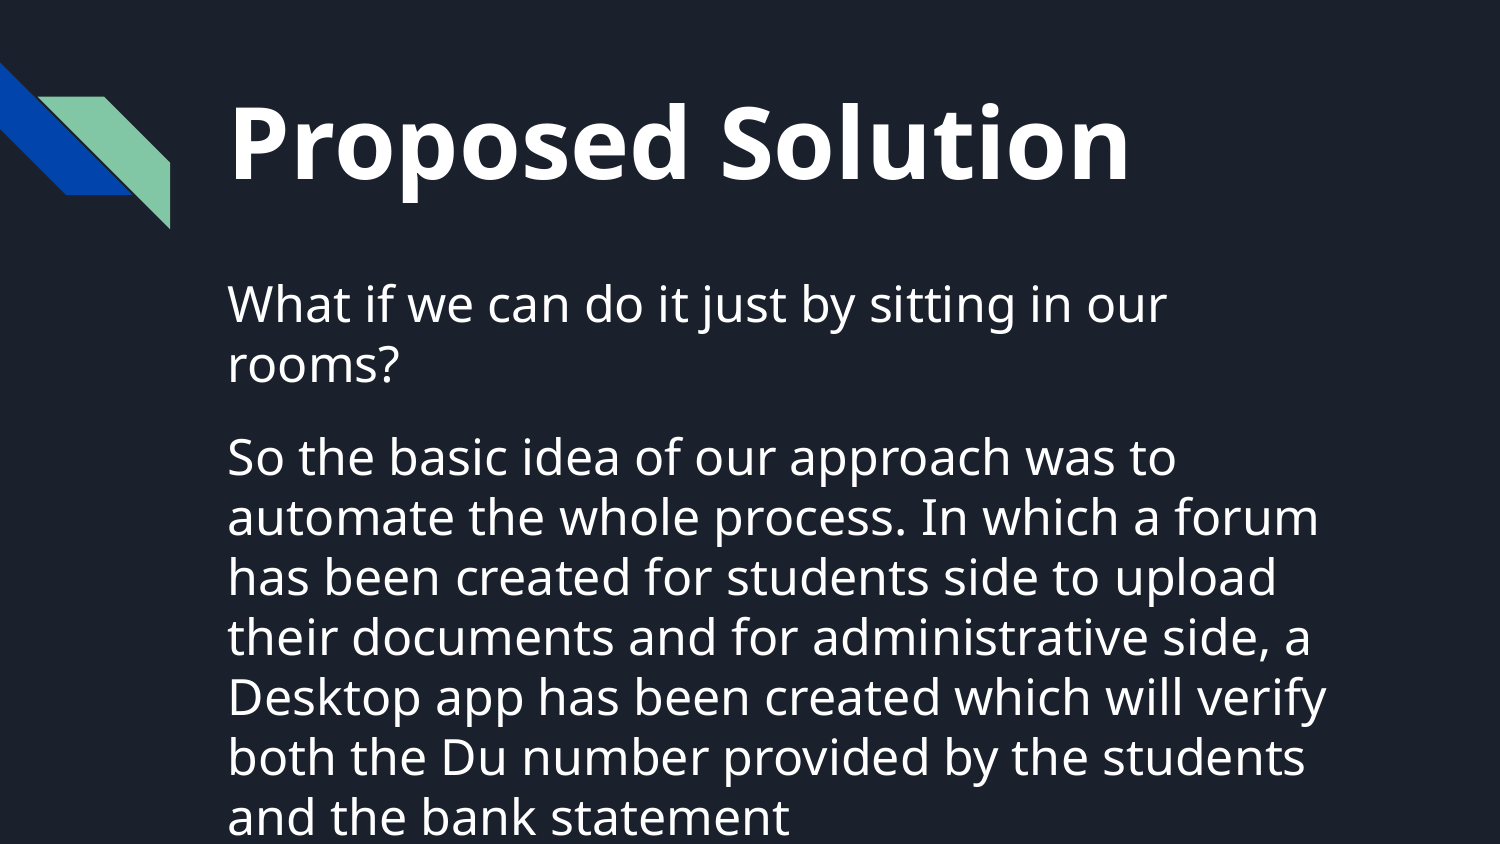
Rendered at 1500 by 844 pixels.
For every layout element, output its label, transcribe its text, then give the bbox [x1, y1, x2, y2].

title Proposed Solution [212, 64, 1368, 215]
list What if we can do it just by sitting in our rooms? So the basic idea of our approach was to automate the whole process. In which a forum has been created for students side to upload their documents and for administrative side, a Desktop app has been created which will verify both the Du number provided by the students and the bank statement [212, 257, 1368, 735]
